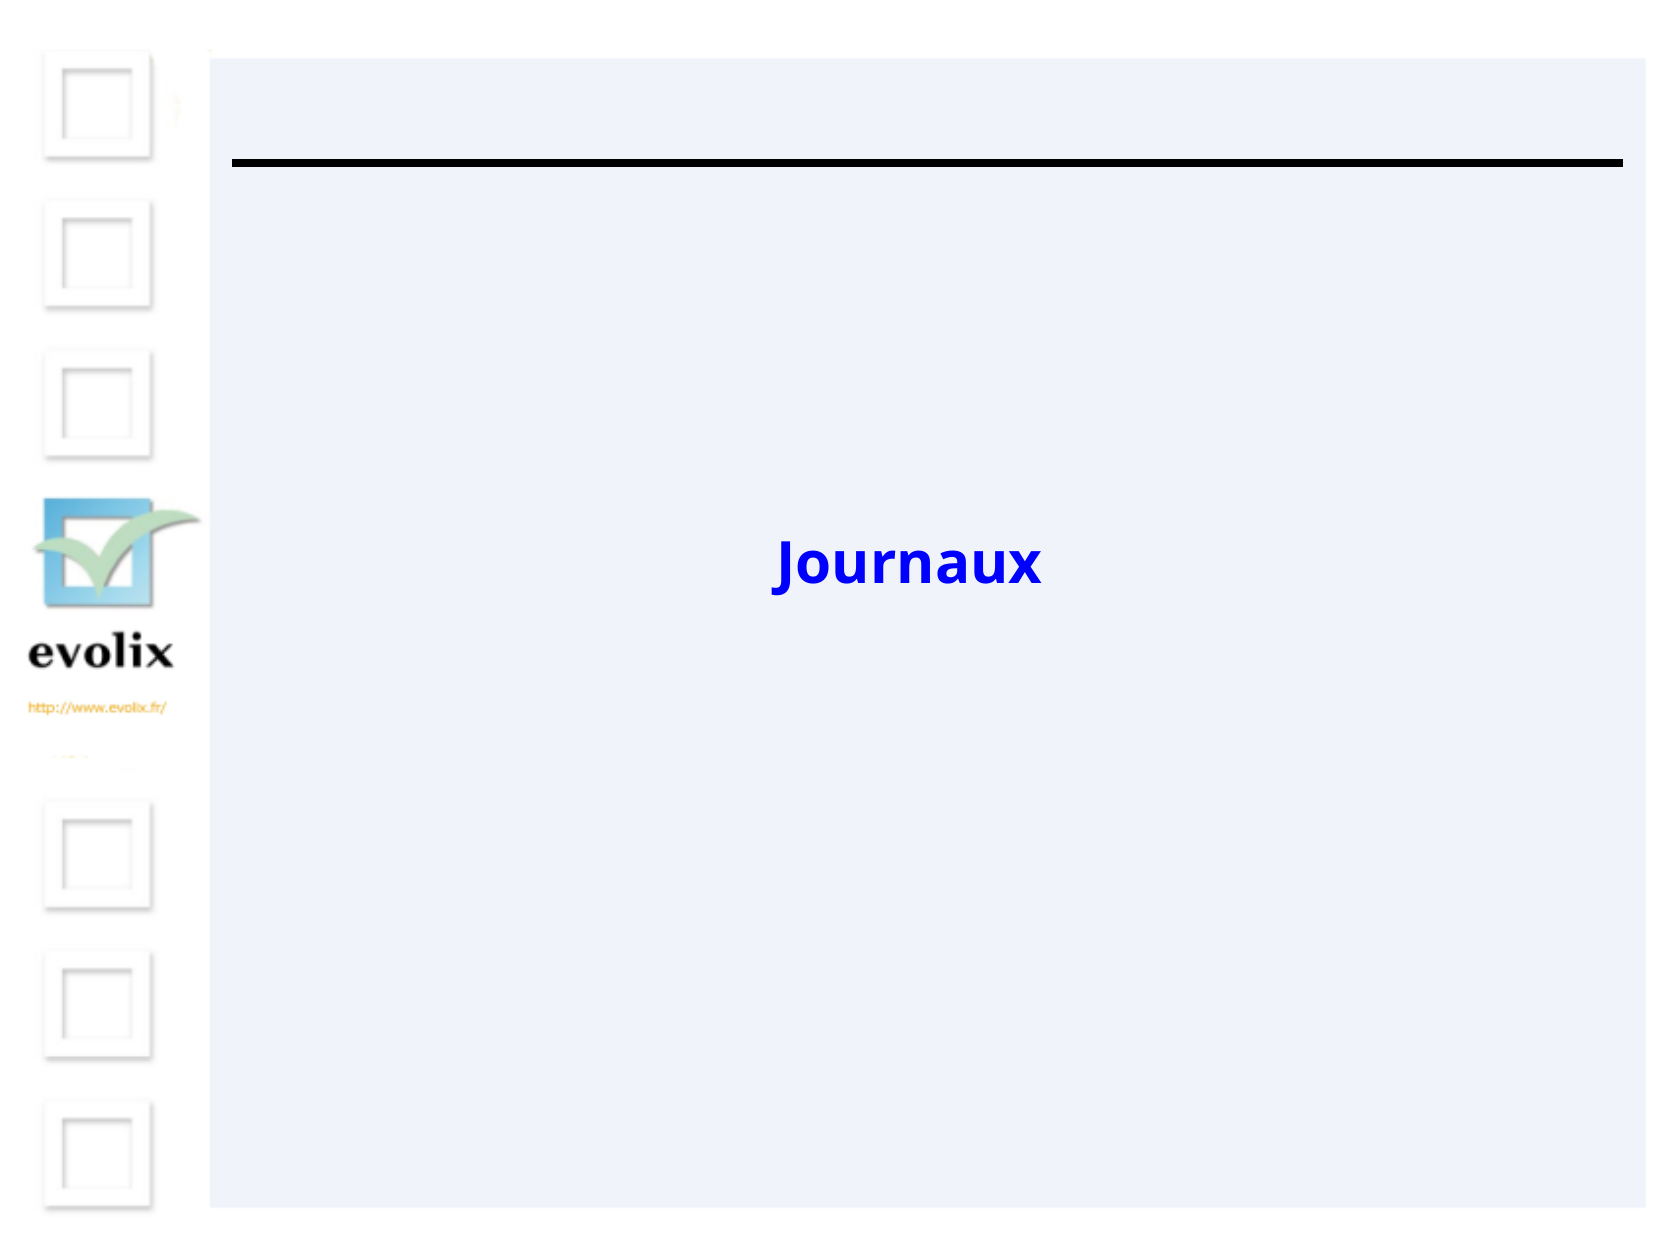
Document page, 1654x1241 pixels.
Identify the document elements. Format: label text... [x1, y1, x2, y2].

title Journaux [165, 456, 1654, 665]
picture [0, 49, 1654, 1218]
